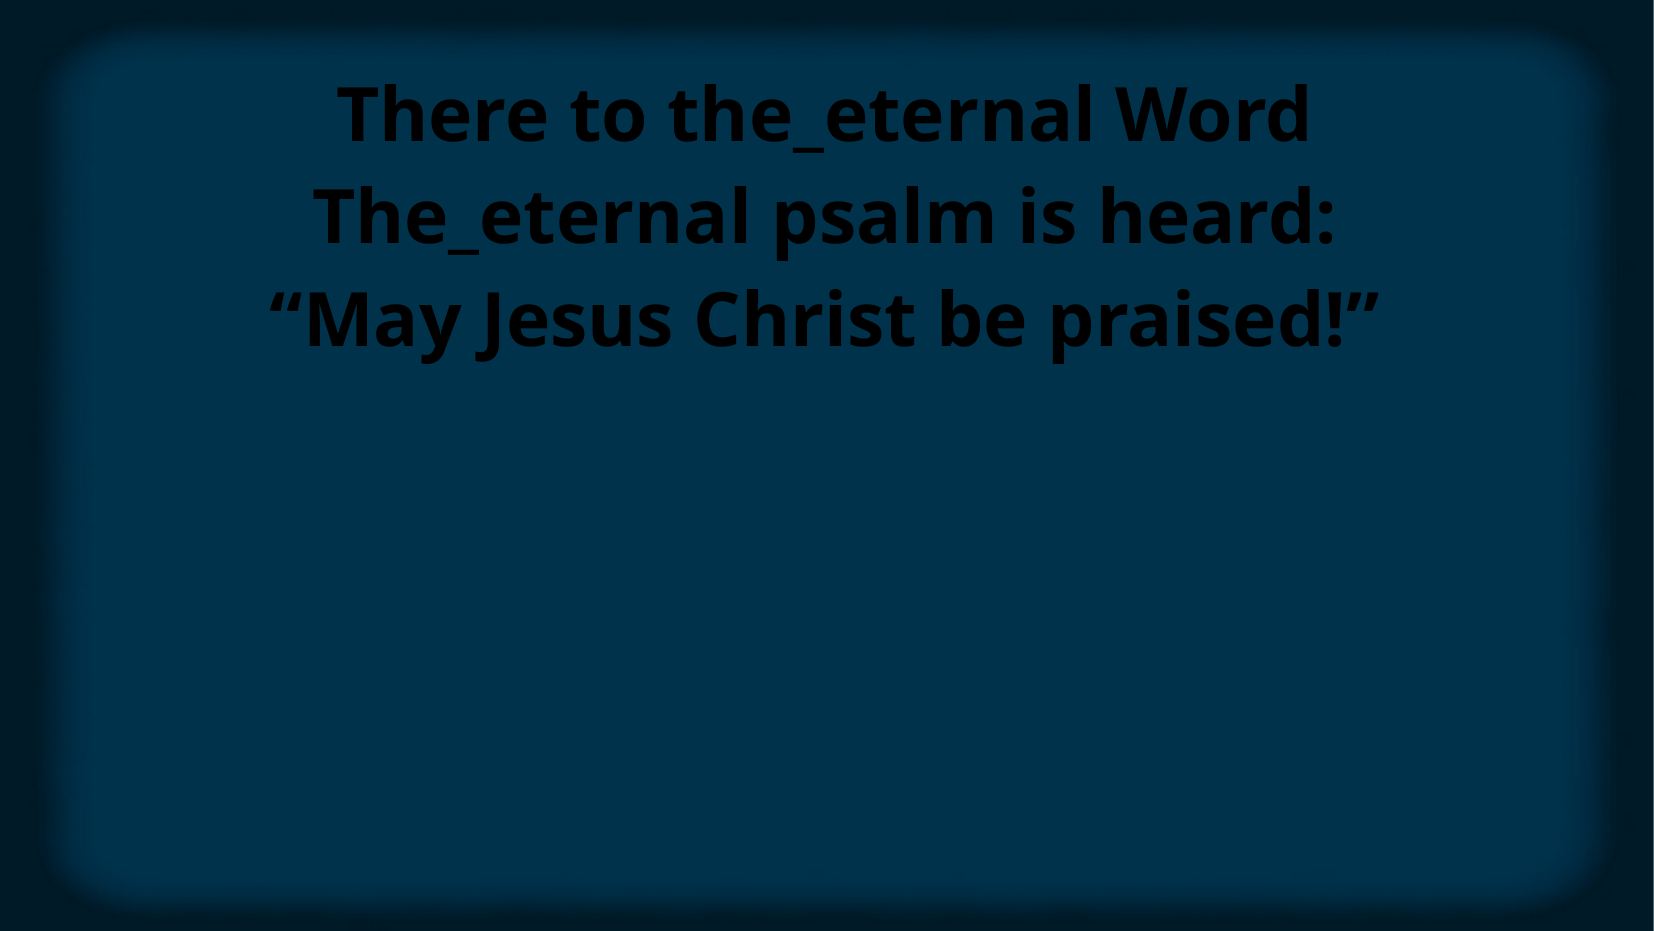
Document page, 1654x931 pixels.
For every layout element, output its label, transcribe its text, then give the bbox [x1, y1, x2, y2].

picture [0, 0, 1654, 931]
text_box There to the_eternal Word The_eternal psalm is heard: “May Jesus Christ be praised!” [90, 53, 1561, 376]
